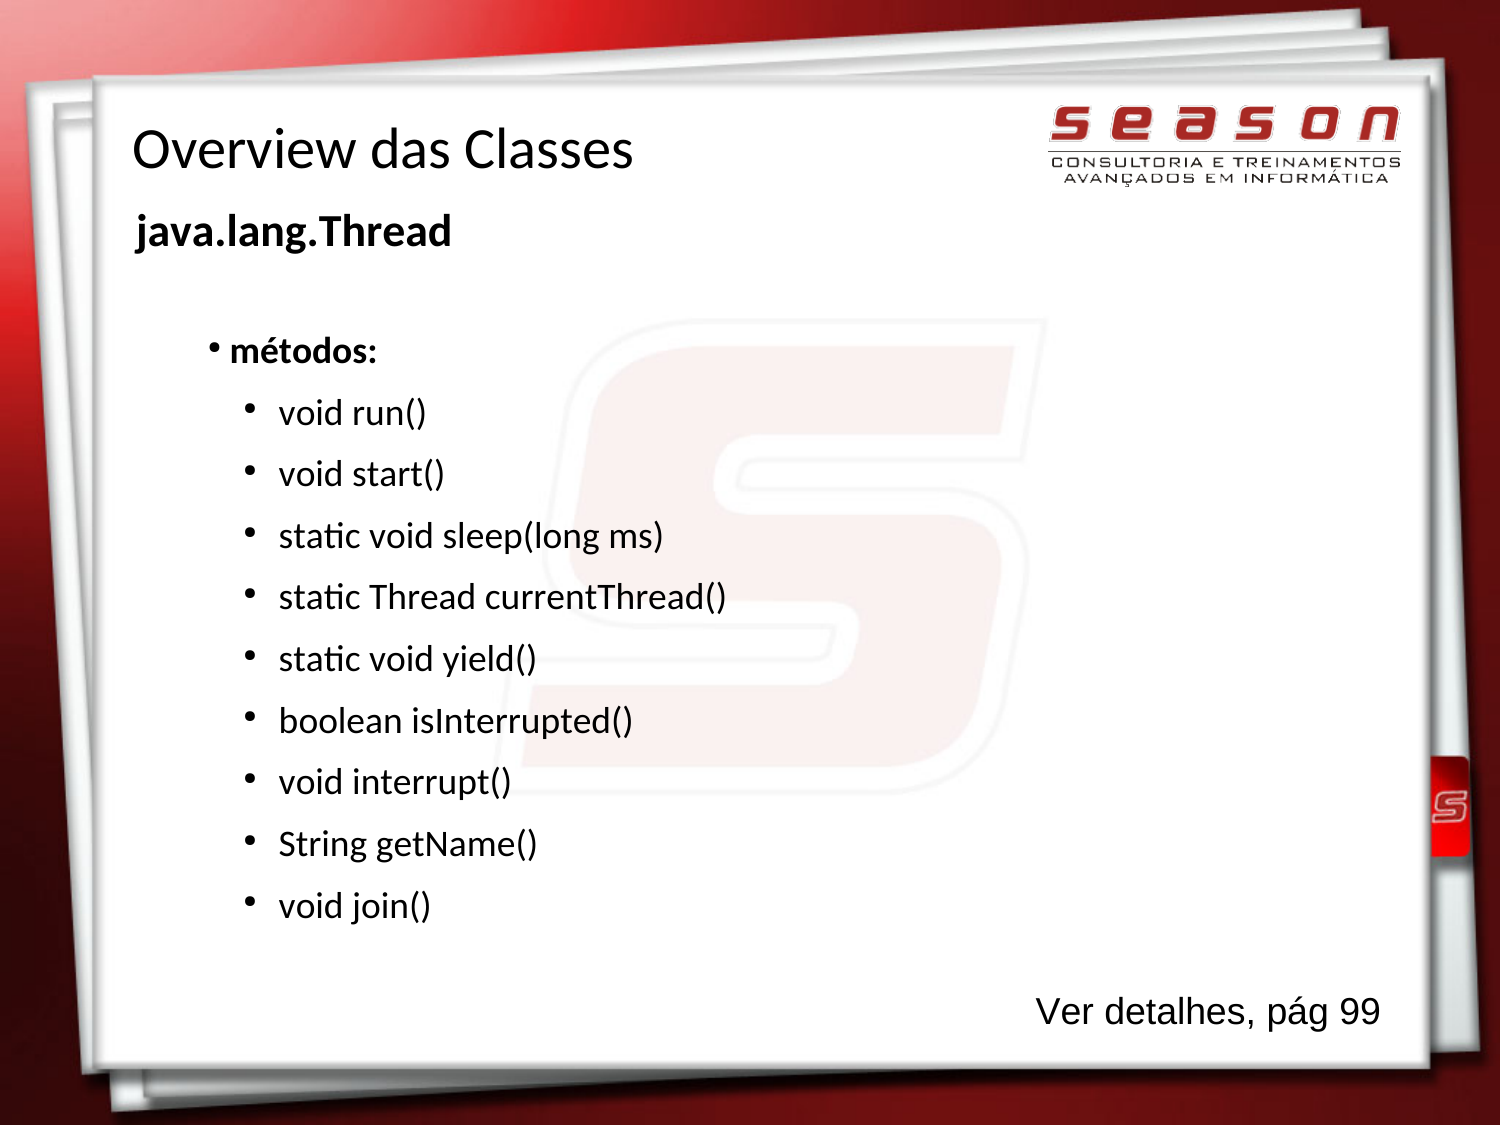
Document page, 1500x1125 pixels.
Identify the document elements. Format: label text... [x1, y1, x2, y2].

text_box java.lang.Thread [119, 200, 1240, 256]
title Overview das Classes [118, 33, 1394, 257]
text_box métodos: void run() void start() static void sleep(long ms) static Thread currentThread() static void yield() boolean isInterrupted() void interrupt() String getName() void join() [207, 325, 1328, 926]
picture [0, 0, 1500, 1125]
text_box Ver detalhes, pág 99 [708, 979, 1396, 1040]
